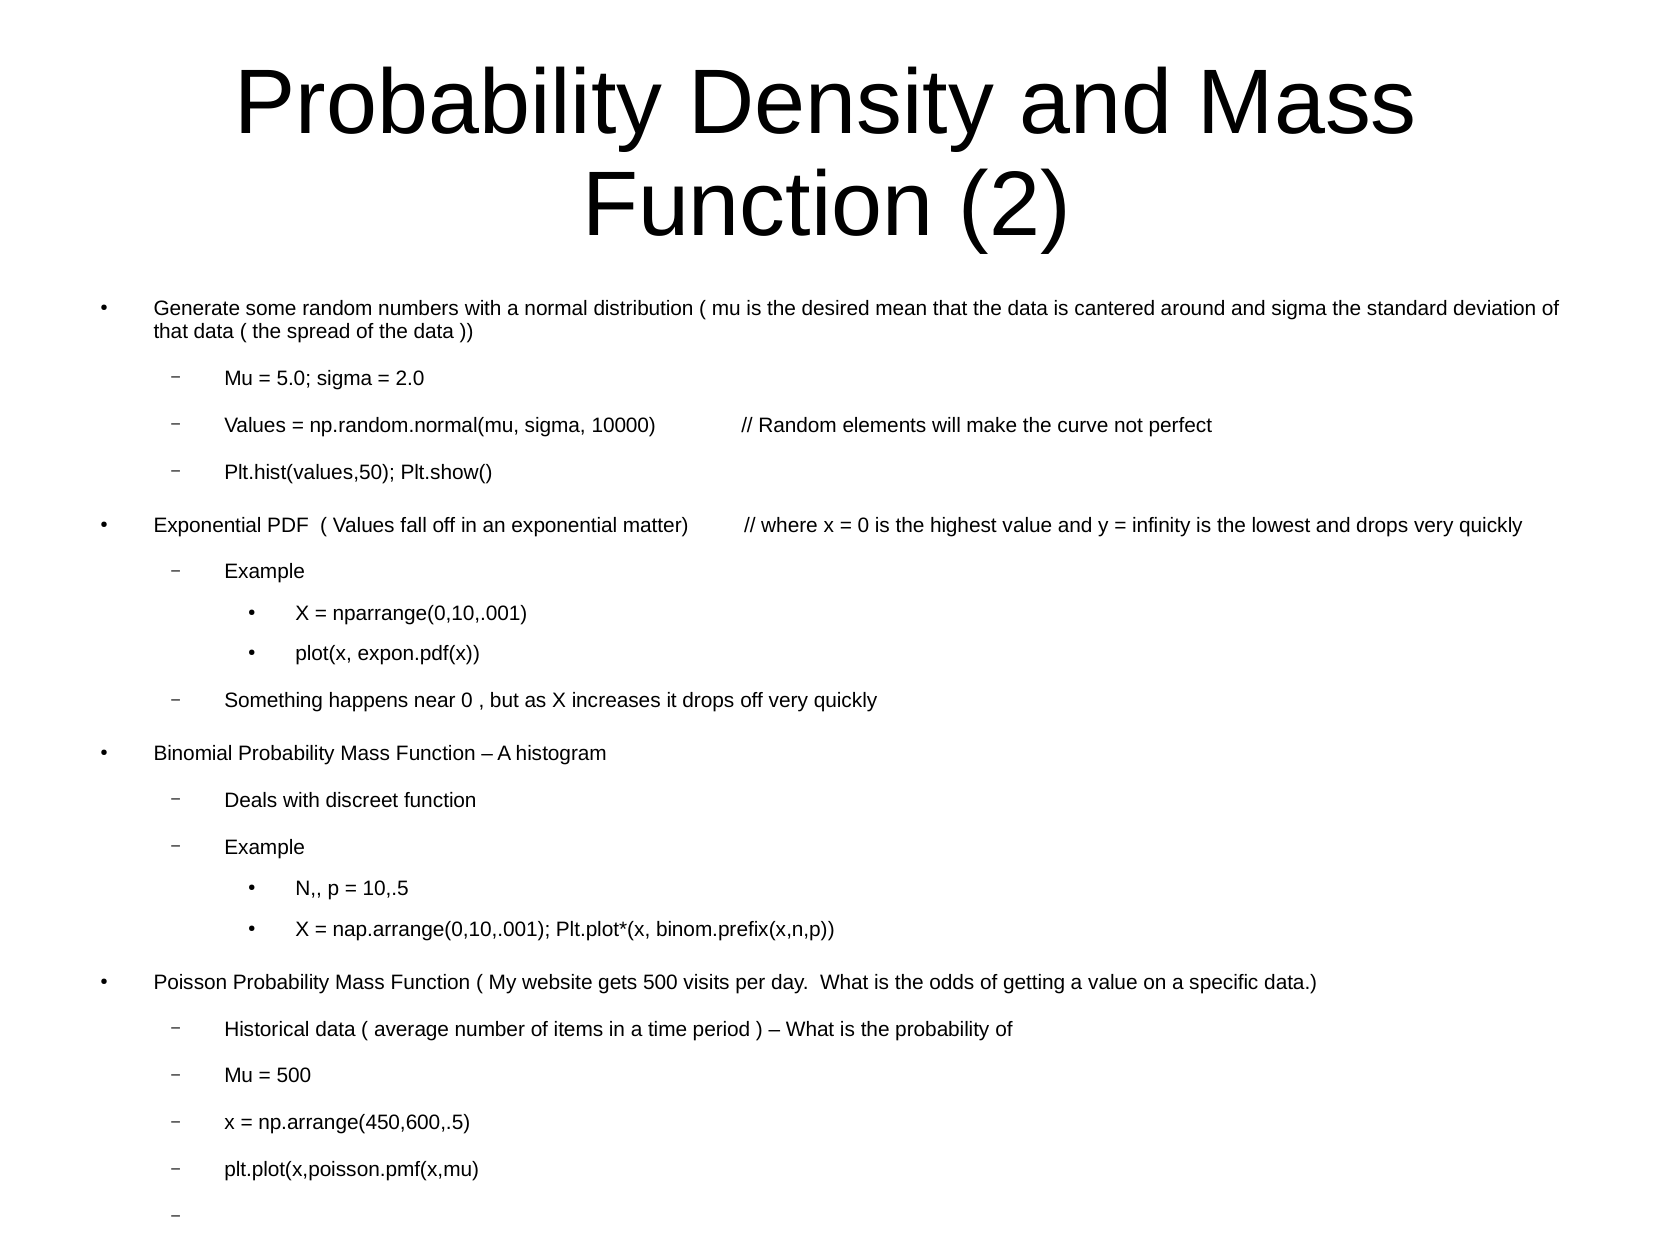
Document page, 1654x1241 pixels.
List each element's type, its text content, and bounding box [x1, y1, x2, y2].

title Probability Density and Mass Function (2) [82, 49, 1571, 257]
list Generate some random numbers with a normal distribution ( mu is the desired mean that the data is cantered around and sigma the standard deviation of that data ( the spread of the data )) Mu = 5.0; sigma = 2.0 Values = np.random.normal(mu, sigma, 10000) // Random elements will make the curve not perfect Plt.hist(values,50); Plt.show() Exponential PDF ( Values fall off in an exponential matter) // where x = 0 is the highest value and y = infinity is the lowest and drops very quickly Example X = nparrange(0,10,.001) plot(x, expon.pdf(x)) Something happens near 0 , but as X increases it drops off very quickly Binomial Probability Mass Function – A histogram Deals with discreet function Example N,, p = 10,.5 X = nap.arrange(0,10,.001); Plt.plot*(x, binom.prefix(x,n,p)) Poisson Probability Mass Function ( My website gets 500 visits per day. What is the odds of getting a value on a specific data.) Historical data ( average number of items in a time period ) – What is the probability of Mu = 500 x = np.arrange(450,600,.5) plt.plot(x,poisson.pmf(x,mu) [82, 296, 1571, 1229]
